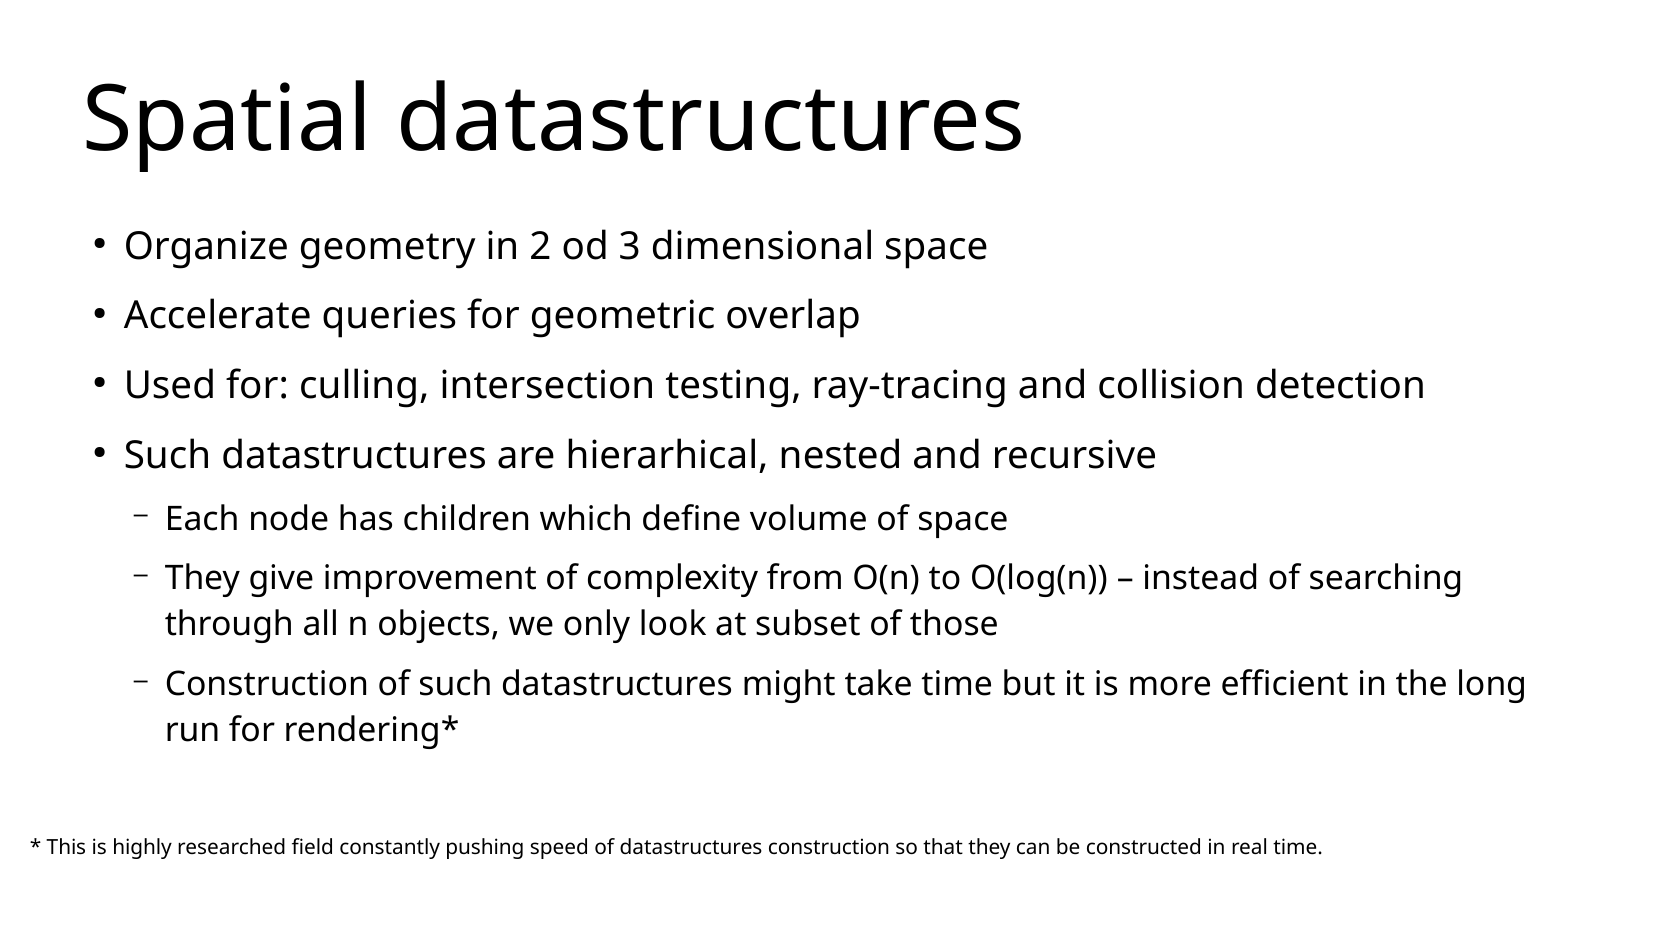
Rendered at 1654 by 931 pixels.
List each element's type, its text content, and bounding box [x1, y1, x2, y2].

list Organize geometry in 2 od 3 dimensional space Accelerate queries for geometric overlap Used for: culling, intersection testing, ray-tracing and collision detection Such datastructures are hierarhical, nested and recursive Each node has children which define volume of space They give improvement of complexity from O(n) to O(log(n)) – instead of searching through all n objects, we only look at subset of those Construction of such datastructures might take time but it is more efficient in the long run for rendering* [82, 217, 1571, 758]
title Spatial datastructures [82, 37, 1571, 193]
text_box * This is highly researched field constantly pushing speed of datastructures construction so that they can be constructed in real time. [15, 825, 1636, 866]
